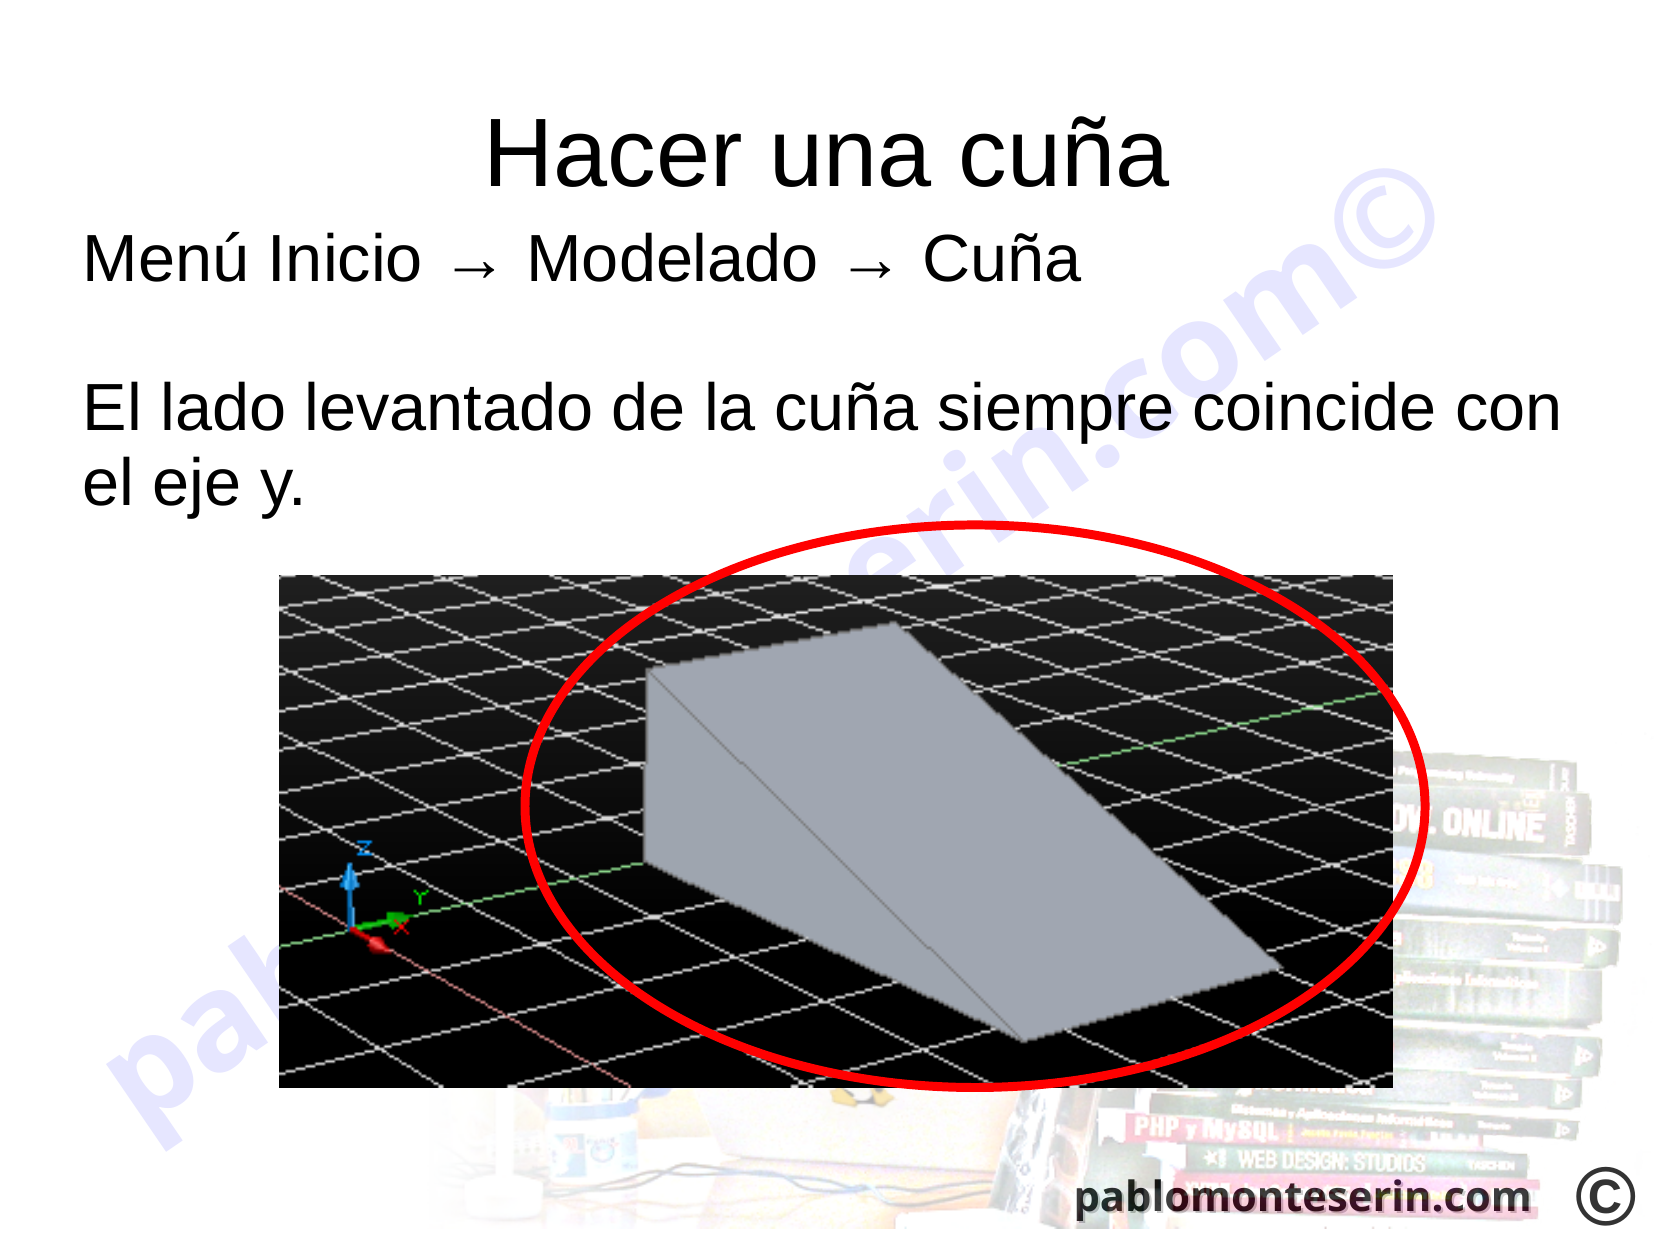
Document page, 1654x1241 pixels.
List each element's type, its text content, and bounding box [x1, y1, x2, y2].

subtitle Menú Inicio → Modelado → Cuña El lado levantado de la cuña siempre coincide con el eje y. [82, 220, 1571, 520]
picture [530, 575, 1420, 1083]
picture [279, 575, 1654, 1229]
title Hacer una cuña [82, 49, 1571, 220]
